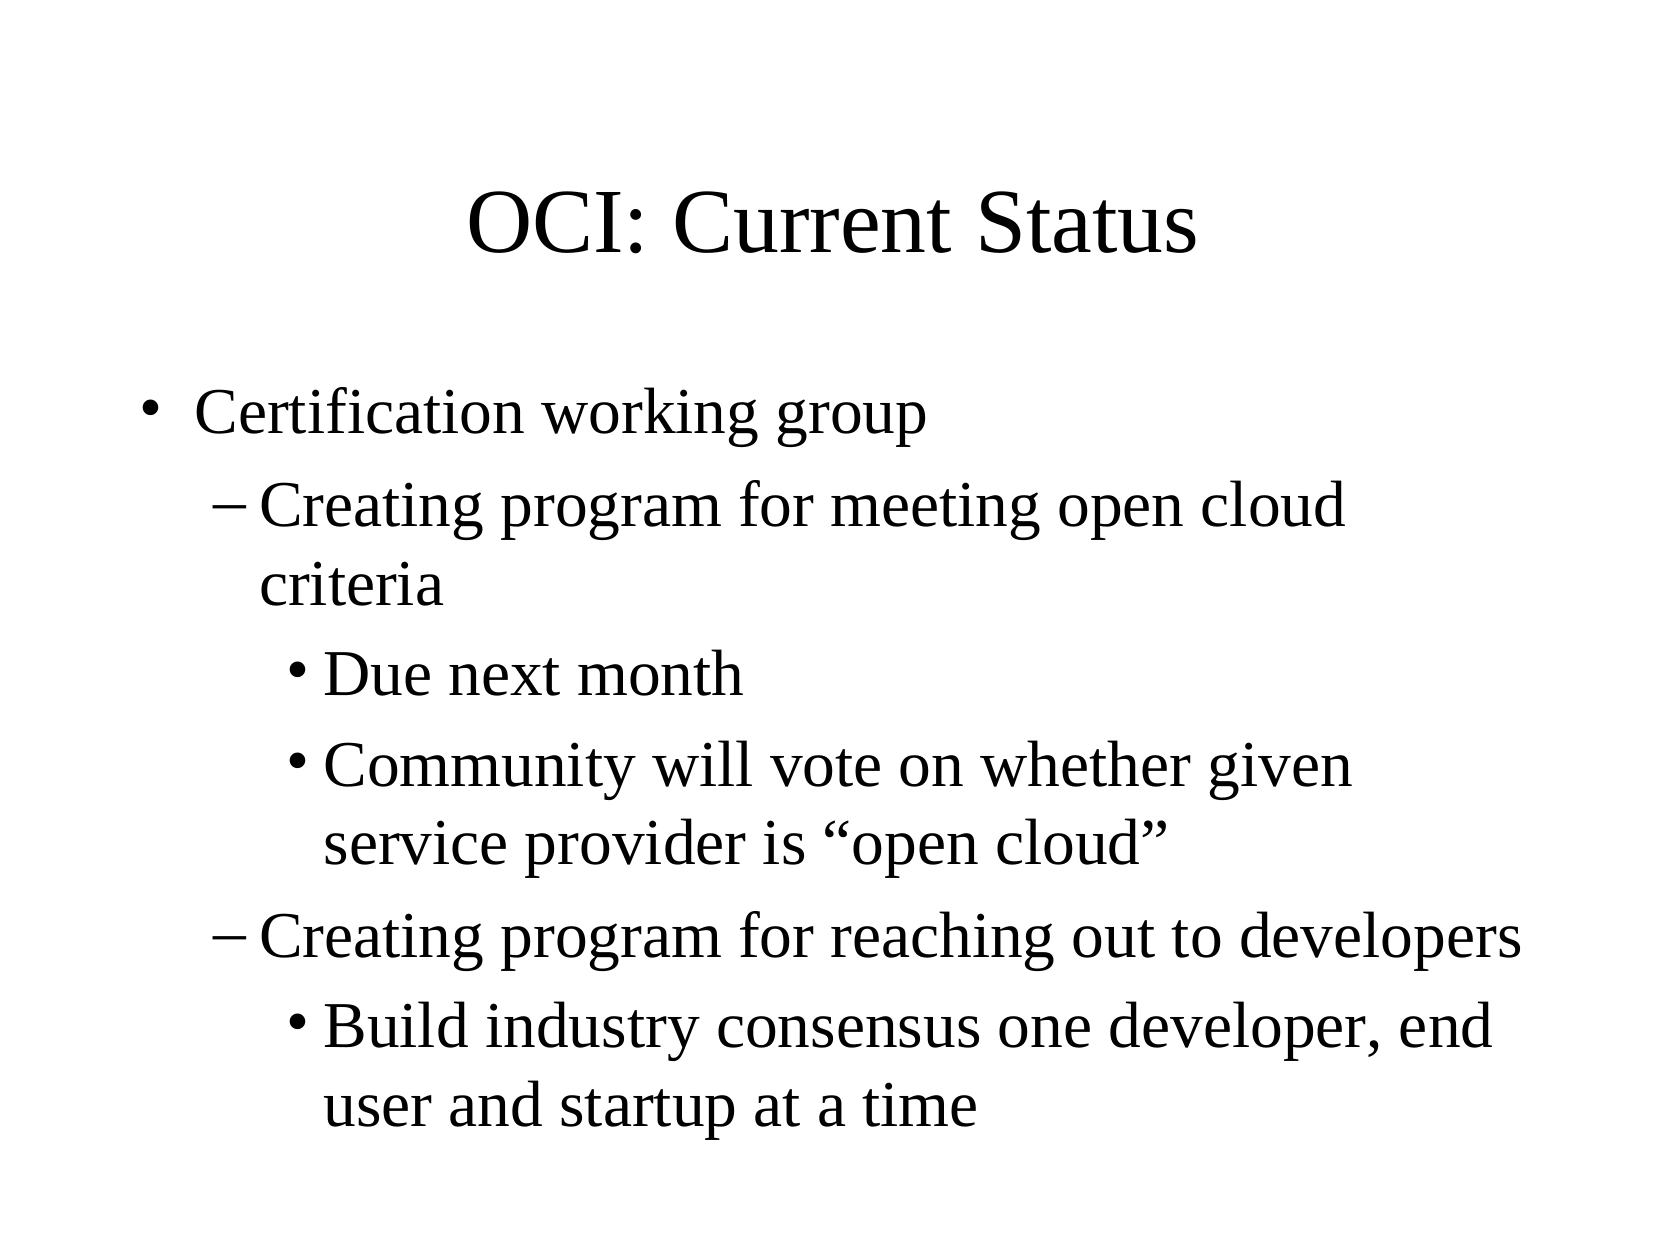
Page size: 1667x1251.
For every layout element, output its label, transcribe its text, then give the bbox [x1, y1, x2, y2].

title OCI: Current Status [124, 110, 1542, 320]
list Certification working group Creating program for meeting open cloud criteria Due next month Community will vote on whether given service provider is “open cloud” Creating program for reaching out to developers Build industry consensus one developer, end user and startup at a time [124, 360, 1542, 1230]
